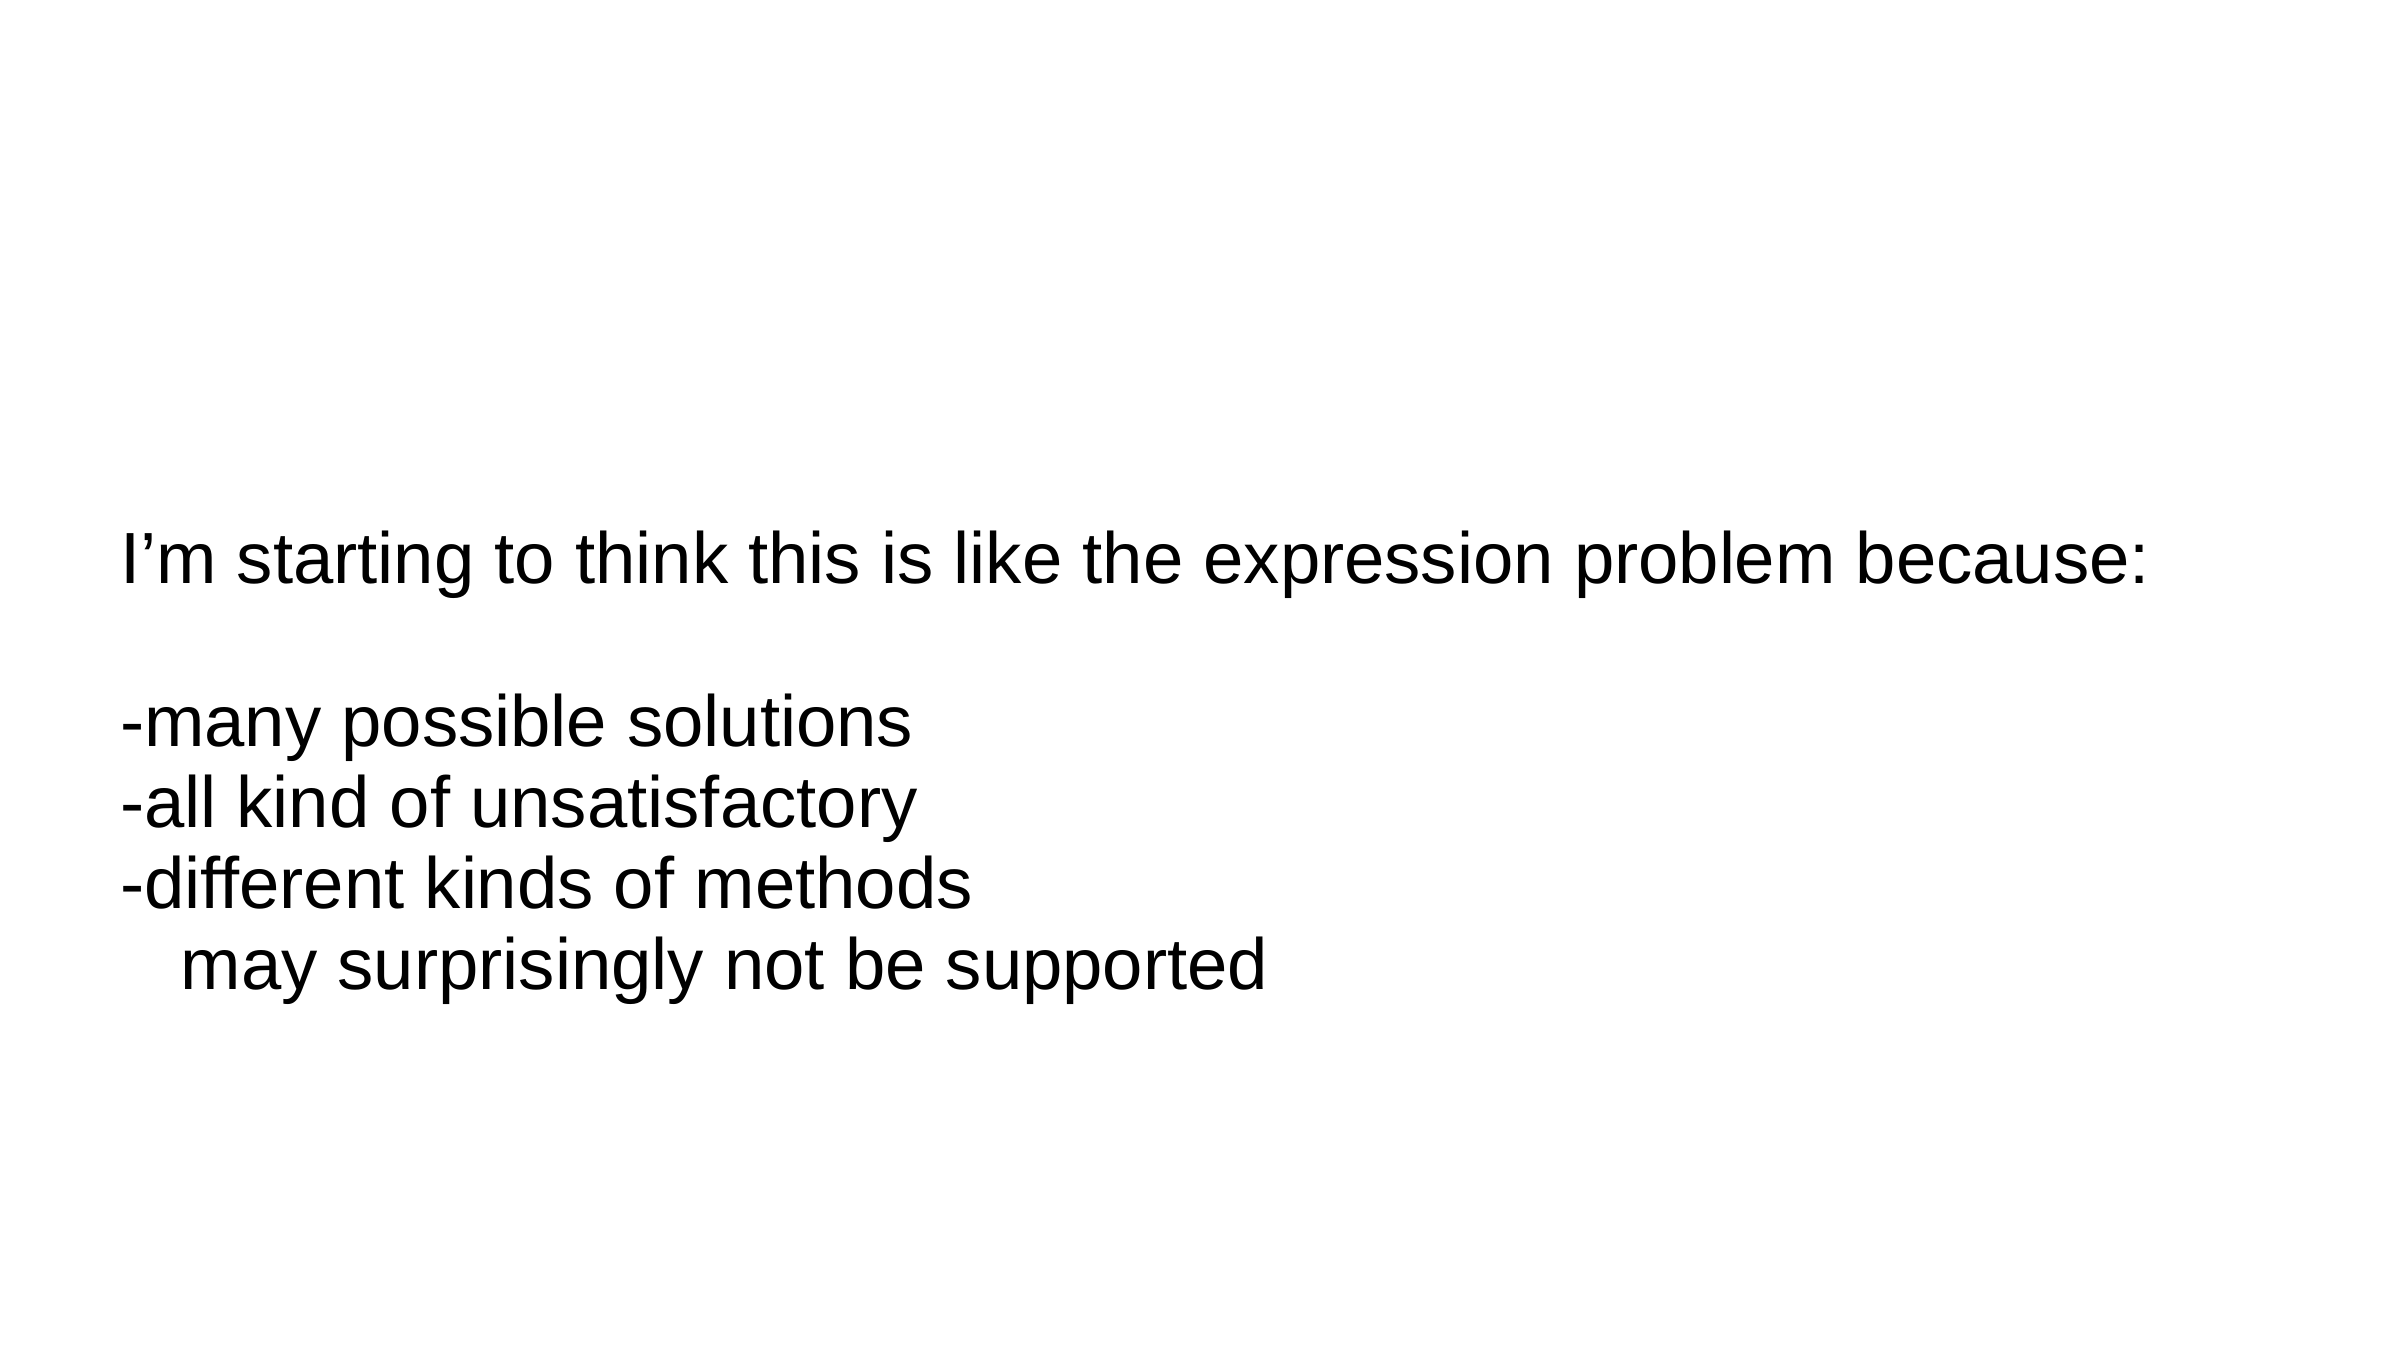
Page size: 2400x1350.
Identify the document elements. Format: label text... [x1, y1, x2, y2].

subtitle I’m starting to think this is like the expression problem because: -many possible solutions -all kind of unsatisfactory -different kinds of methods may surprisingly not be supported [120, 315, 2280, 1207]
